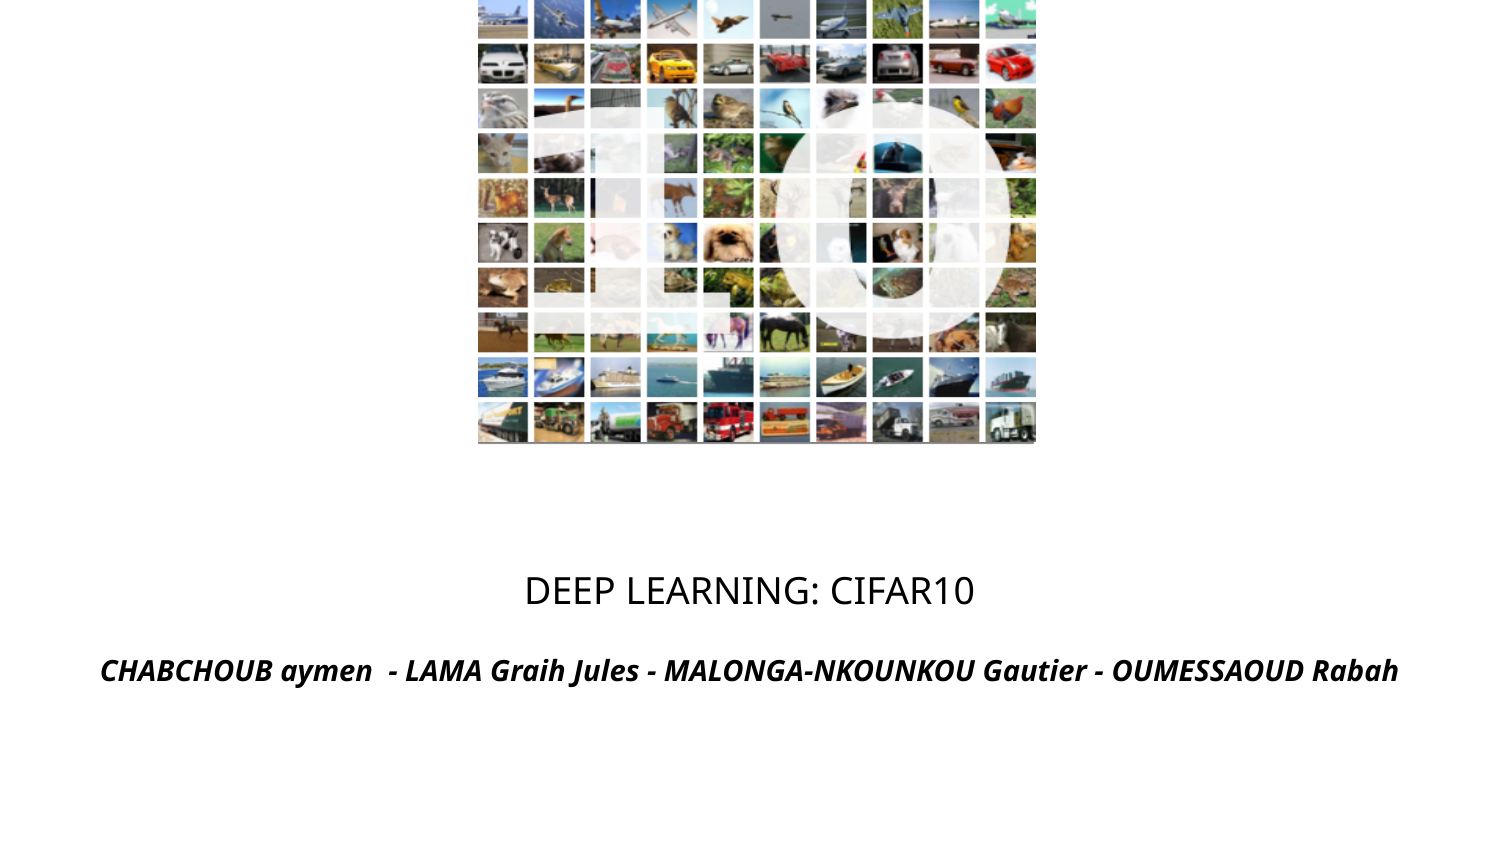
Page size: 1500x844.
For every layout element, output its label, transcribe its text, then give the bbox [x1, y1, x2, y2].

picture [478, 0, 1036, 442]
subtitle DEEP LEARNING: CIFAR10 CHABCHOUB aymen - LAMA Graih Jules - MALONGA-NKOUNKOU Gautier - OUMESSAOUD Rabah [51, 544, 1449, 826]
